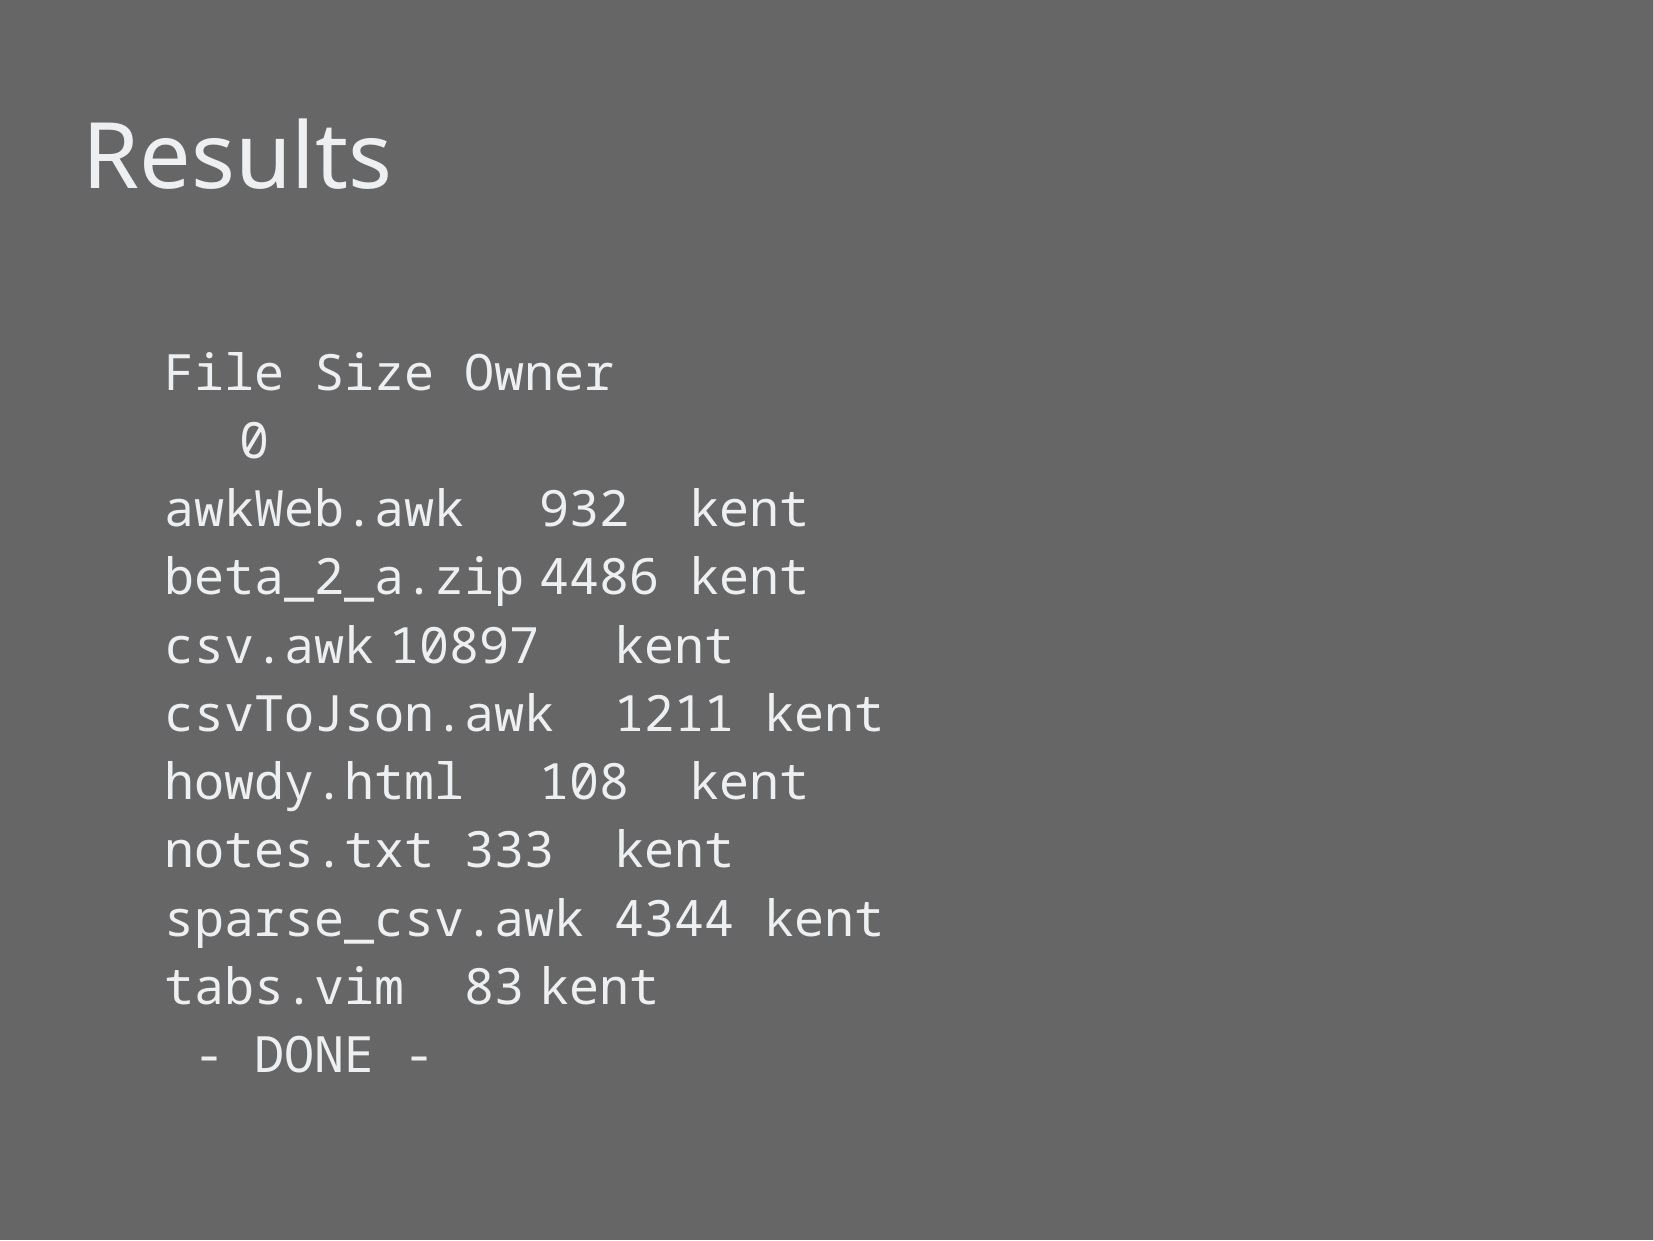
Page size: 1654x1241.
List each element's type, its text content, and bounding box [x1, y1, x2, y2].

title Results [82, 49, 1571, 257]
text_box File Size Owner 0 awkWeb.awk 932 kent beta_2_a.zip 4486 kent csv.awk 10897 kent csvToJson.awk 1211 kent howdy.html 108 kent notes.txt 333 kent sparse_csv.awk 4344 kent tabs.vim 83 kent - DONE - [150, 329, 1538, 1126]
